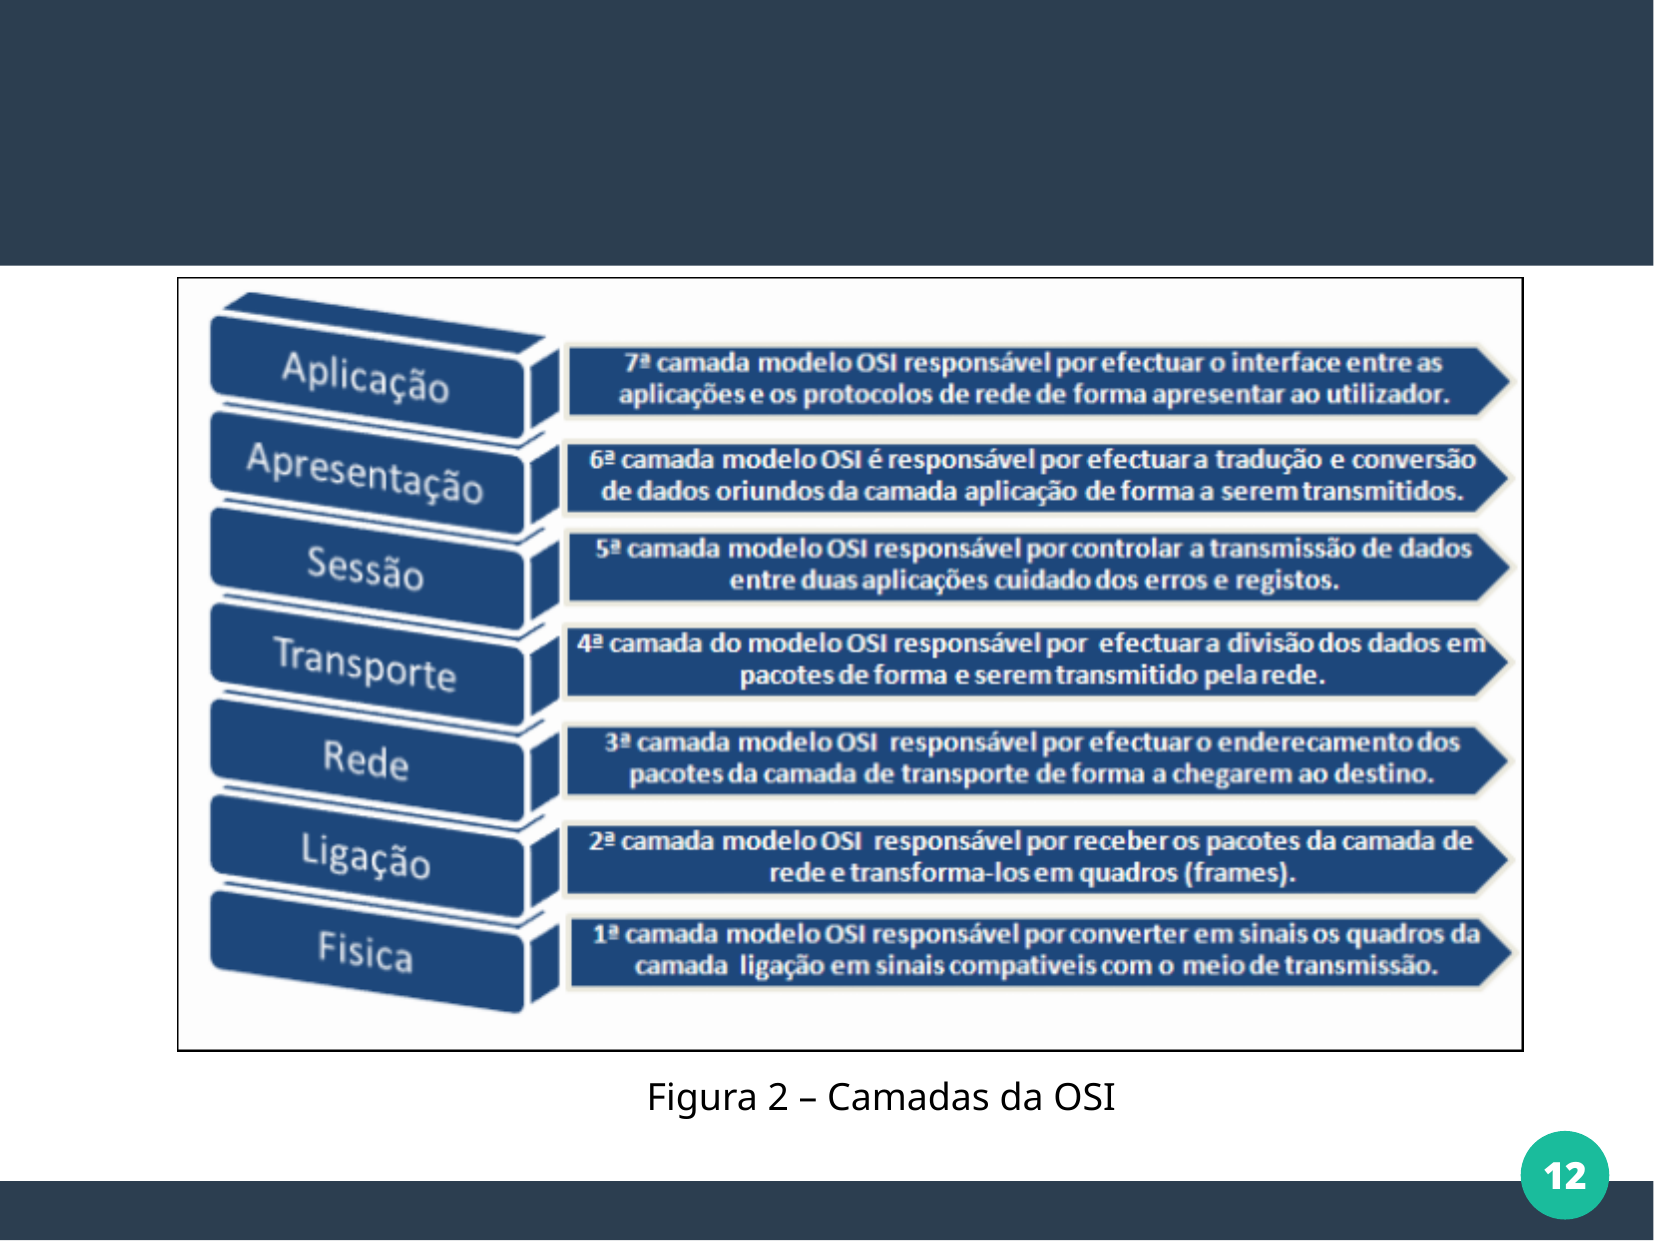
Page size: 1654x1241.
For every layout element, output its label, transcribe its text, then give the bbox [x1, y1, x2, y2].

picture [177, 277, 1524, 1052]
text_box Figura 2 – Camadas da OSI [188, 1062, 1512, 1125]
